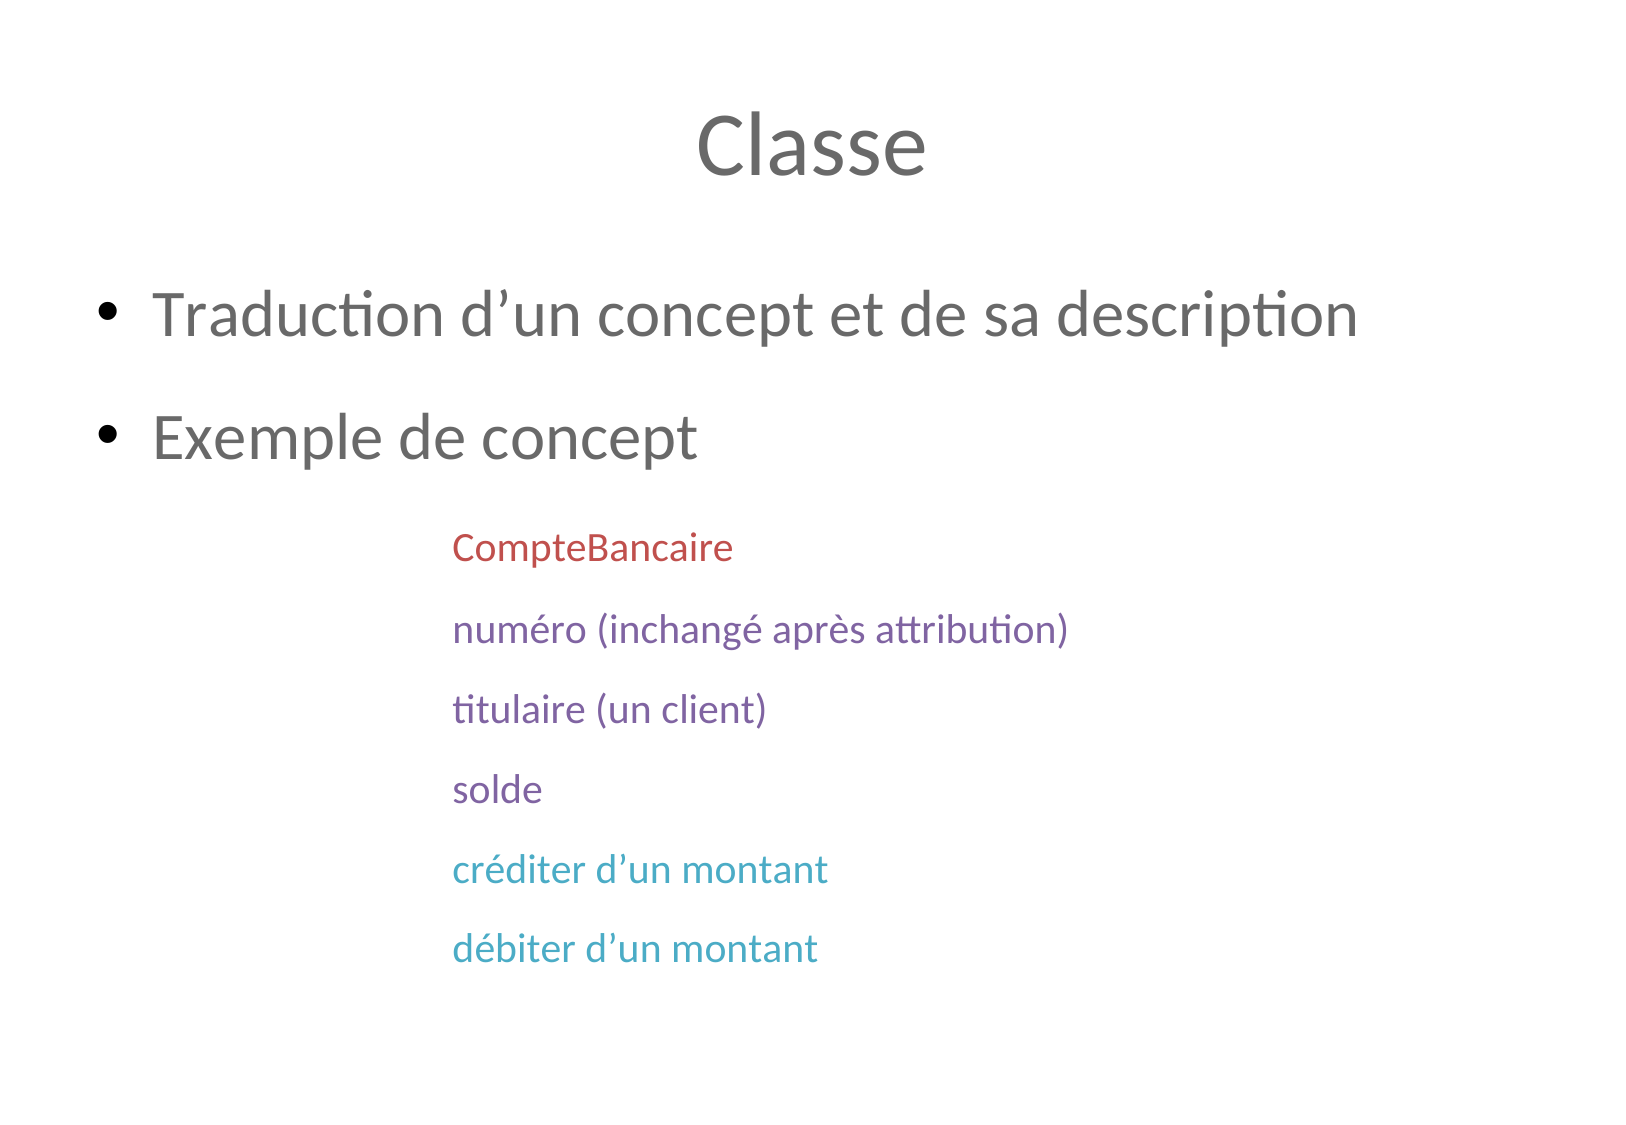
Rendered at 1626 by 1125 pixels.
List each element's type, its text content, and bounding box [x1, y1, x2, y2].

title Classe [81, 45, 1544, 233]
text_box Traduction d’un concept et de sa description Exemple de concept CompteBancaire numéro (inchangé après attribution) titulaire (un client) solde créditer d’un montant débiter d’un montant [81, 262, 1544, 1005]
